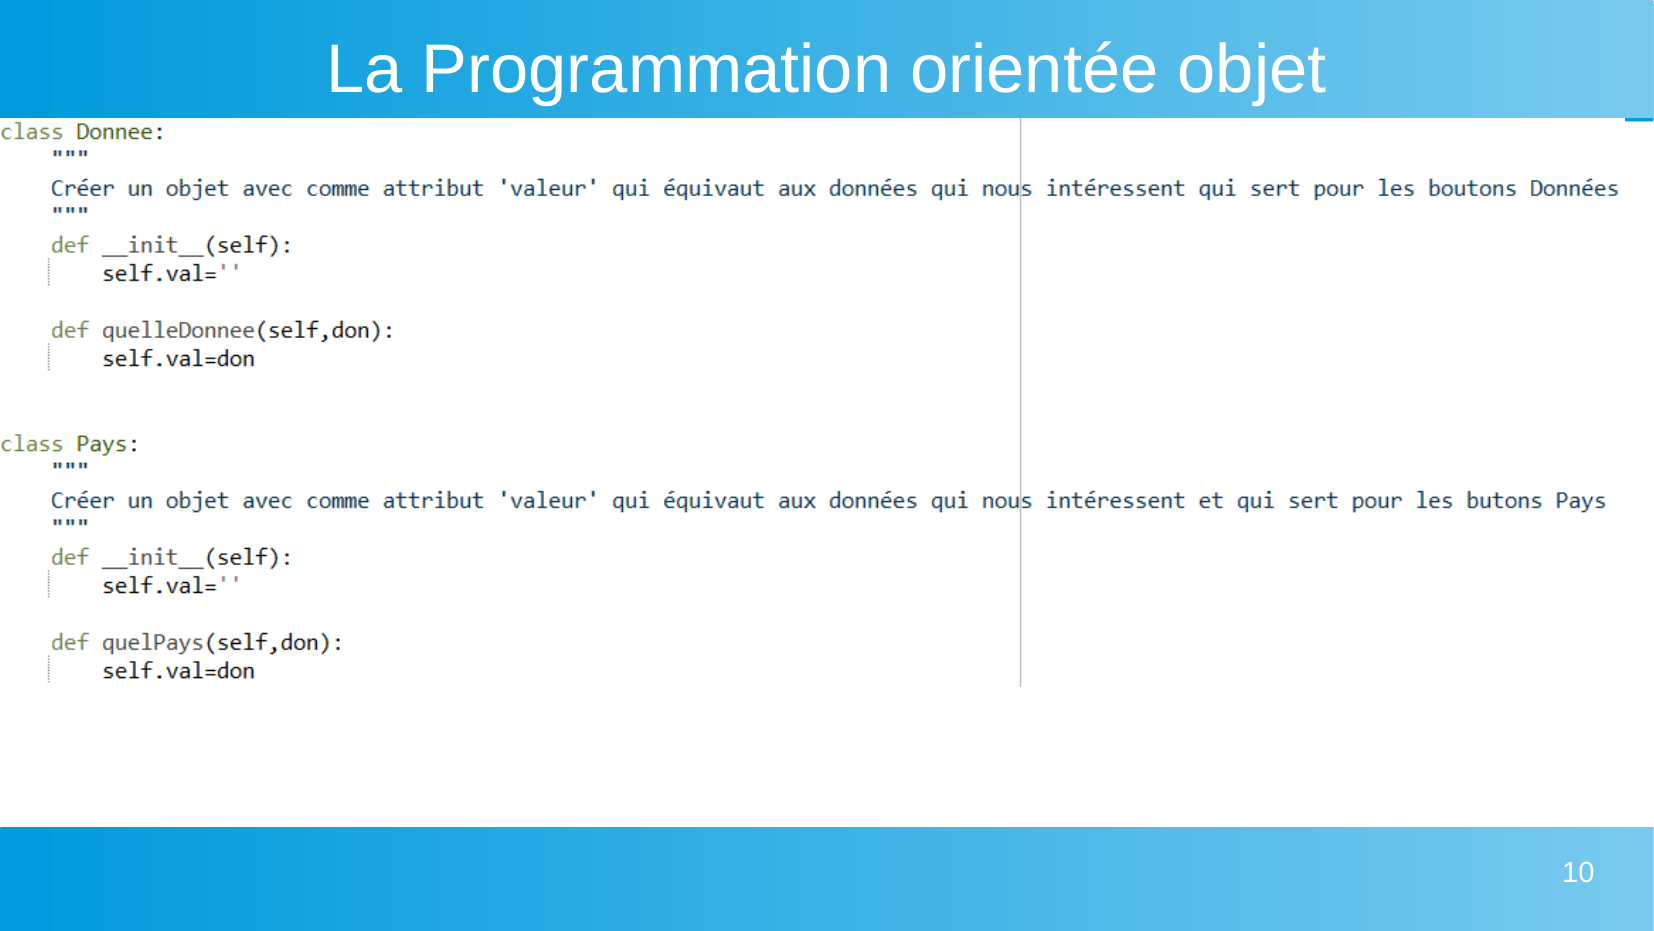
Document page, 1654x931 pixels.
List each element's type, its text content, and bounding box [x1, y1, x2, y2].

picture [0, 118, 1625, 687]
title La Programmation orientée objet [59, 29, 1595, 108]
